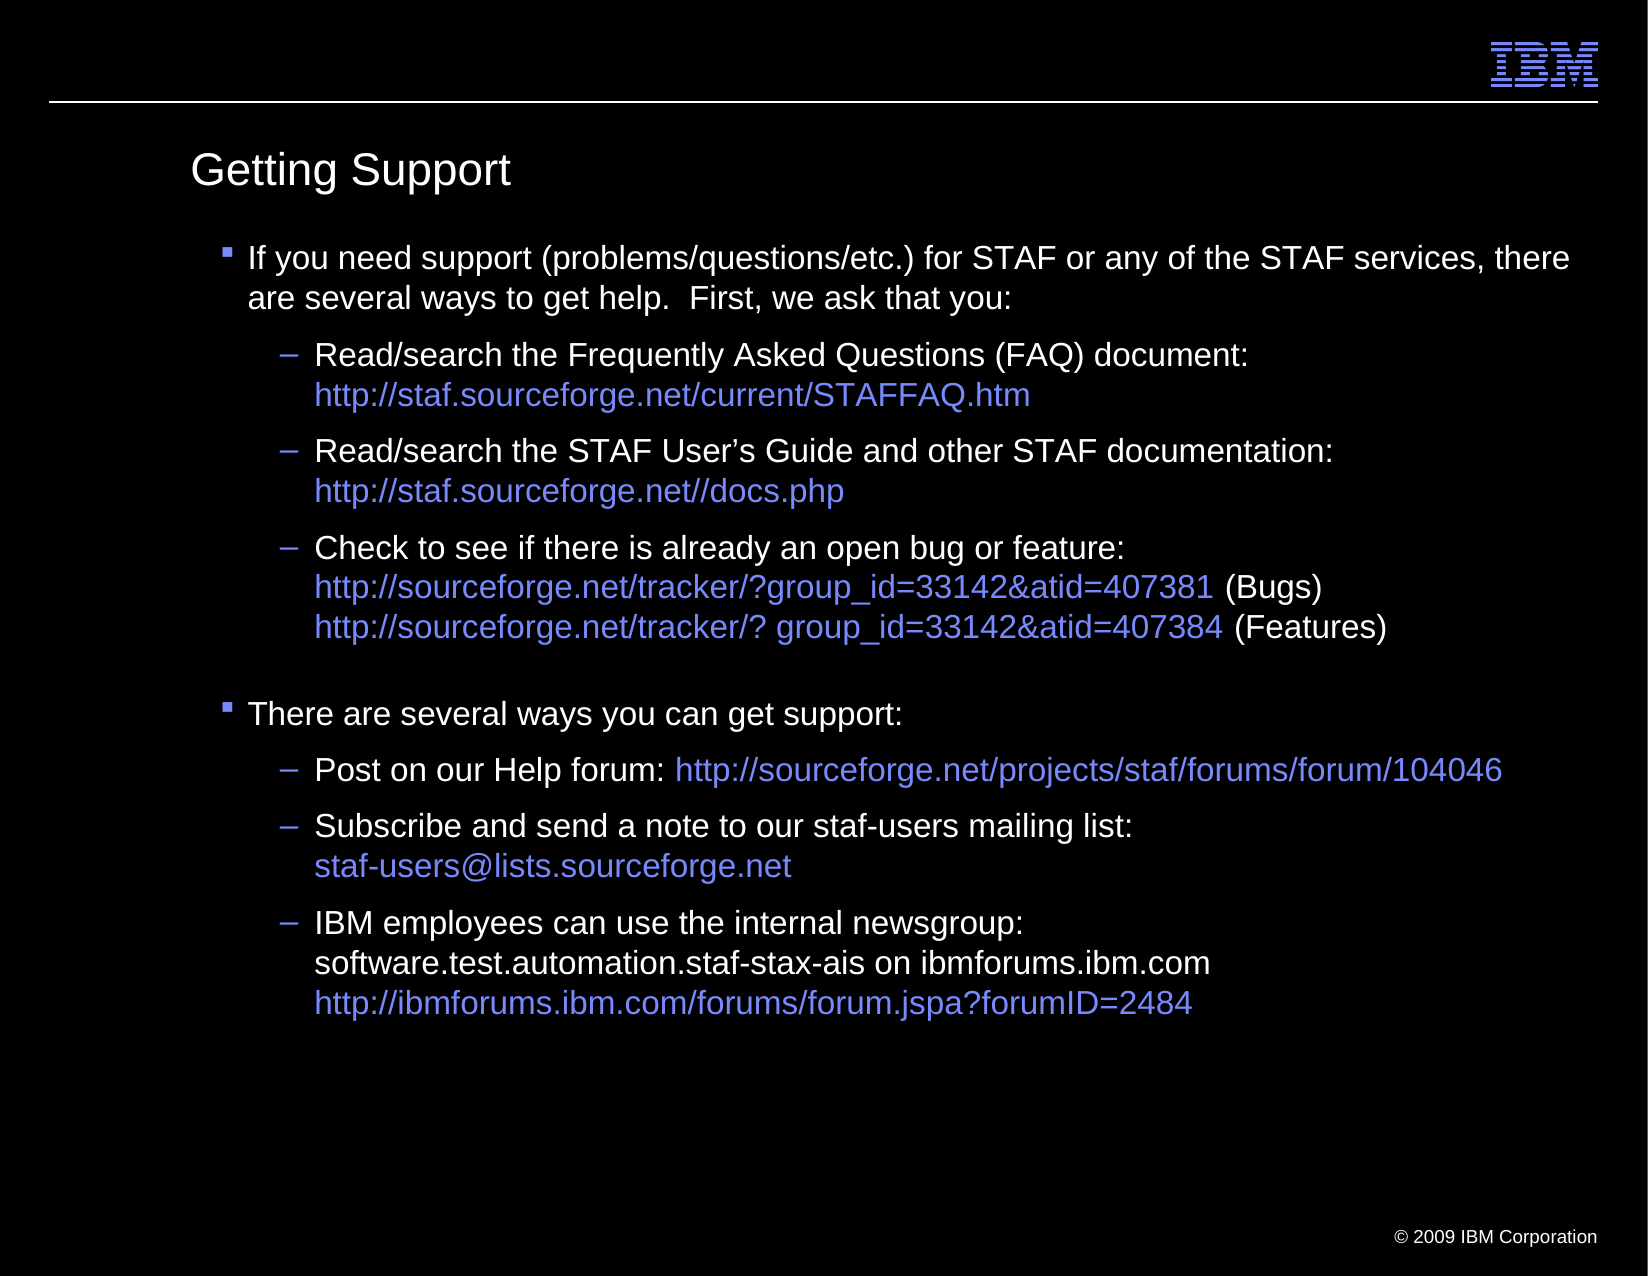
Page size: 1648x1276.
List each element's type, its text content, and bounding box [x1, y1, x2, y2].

text_box If you need support (problems/questions/etc.) for STAF or any of the STAF services, there are several ways to get help. First, we ask that you: Read/search the Frequently Asked Questions (FAQ) document: http://staf.sourceforge.net/current/STAFFAQ.htm Read/search the STAF User’s Guide and other STAF documentation: http://staf.sourceforge.net//docs.php Check to see if there is already an open bug or feature: http://sourceforge.net/tracker/?group_id=33142&atid=407381 (Bugs) http://sourceforge.net/tracker/? group_id=33142&atid=407384 (Features) There are several ways you can get support: Post on our Help forum: http://sourceforge.net/projects/staf/forums/forum/104046 Subscribe and send a note to our staf-users mailing list: staf-users@lists.sourceforge.net IBM employees can use the internal newsgroup: software.test.automation.staf-stax-ais on ibmforums.ibm.com http://ibmforums.ibm.com/forums/forum.jspa?forumID=2484 [219, 236, 1624, 1022]
picture [1491, 42, 1598, 87]
title Getting Support [173, 137, 1648, 231]
